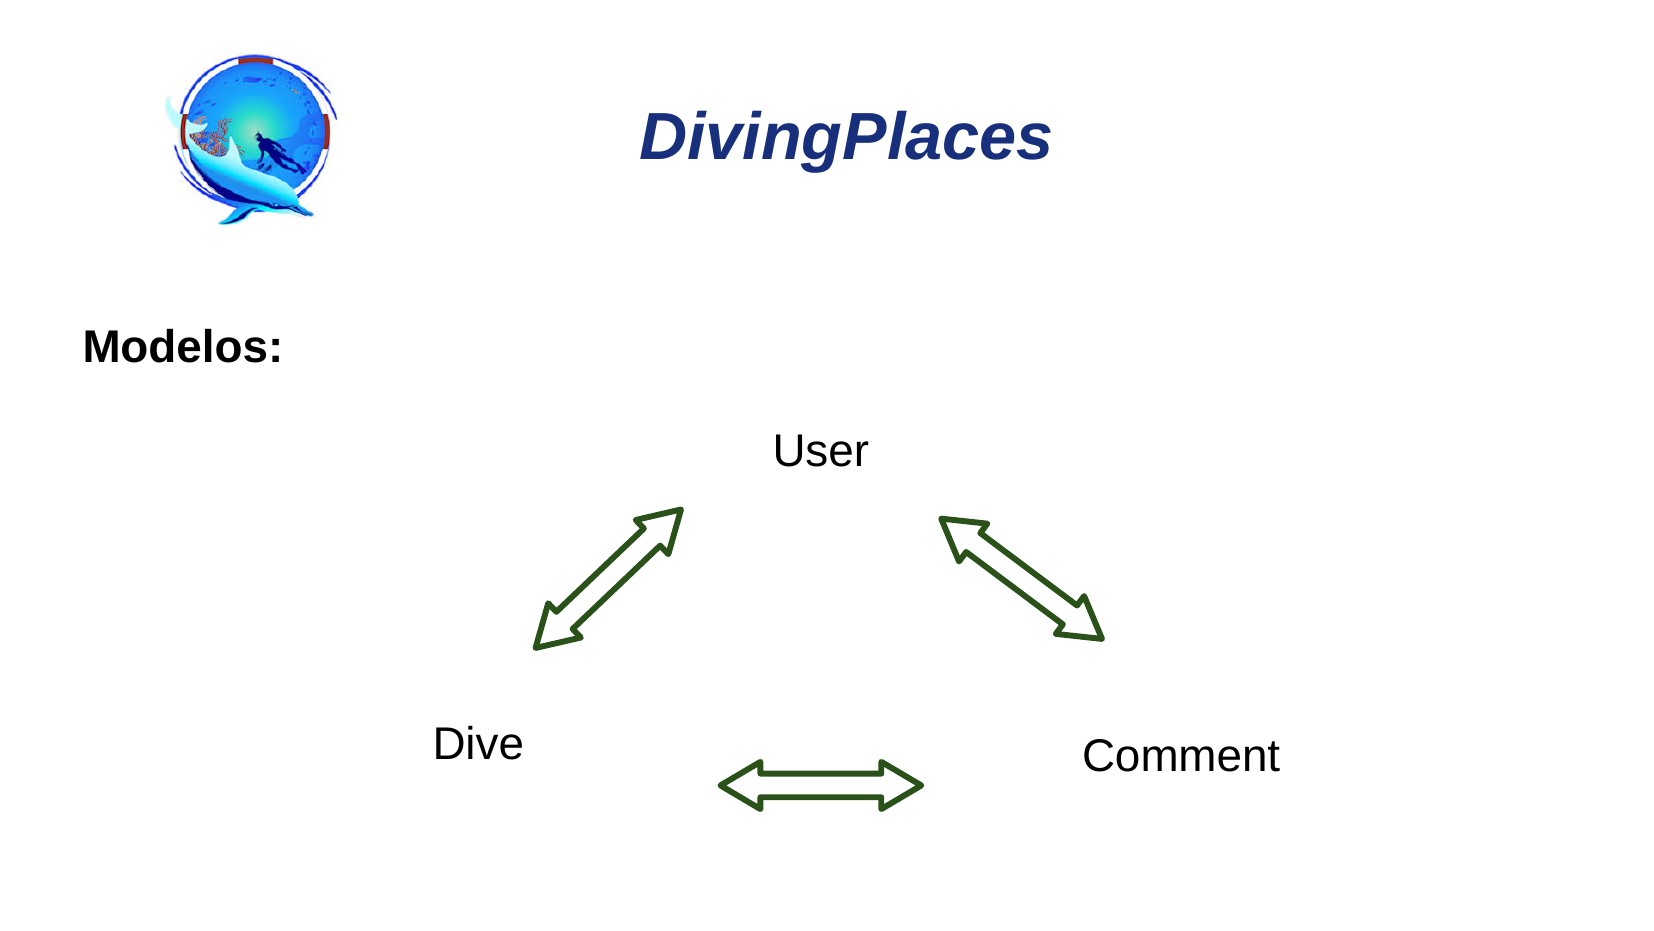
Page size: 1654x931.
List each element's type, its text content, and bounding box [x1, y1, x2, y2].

text_box Comment [998, 716, 1365, 796]
text_box Dive [295, 704, 662, 784]
picture [165, 52, 337, 225]
text_box User [637, 411, 1004, 491]
text_box DivingPlaces [578, 91, 1115, 237]
text_box Modelos: [0, 307, 367, 386]
